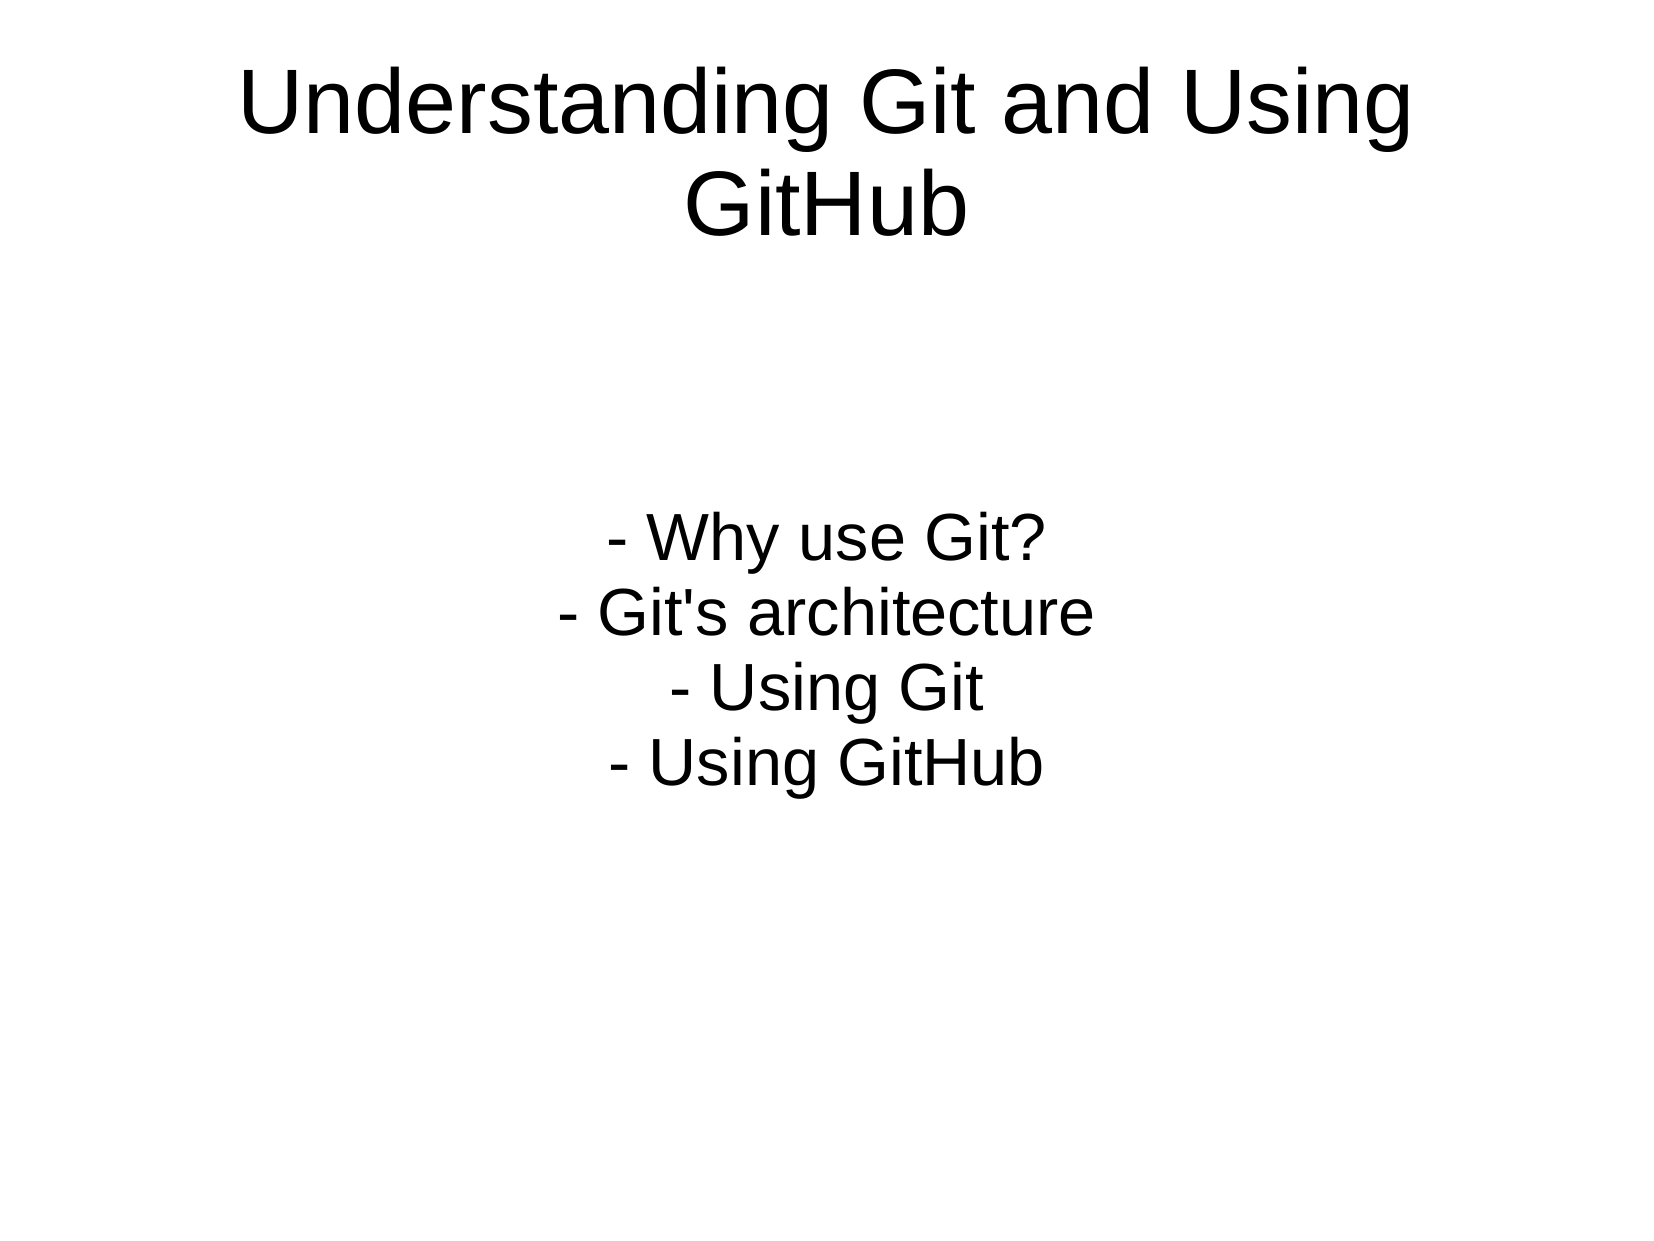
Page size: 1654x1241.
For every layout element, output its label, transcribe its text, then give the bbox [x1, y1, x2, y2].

title Understanding Git and Using GitHub [82, 49, 1571, 257]
subtitle - Why use Git? - Git's architecture - Using Git - Using GitHub [82, 290, 1571, 1010]
